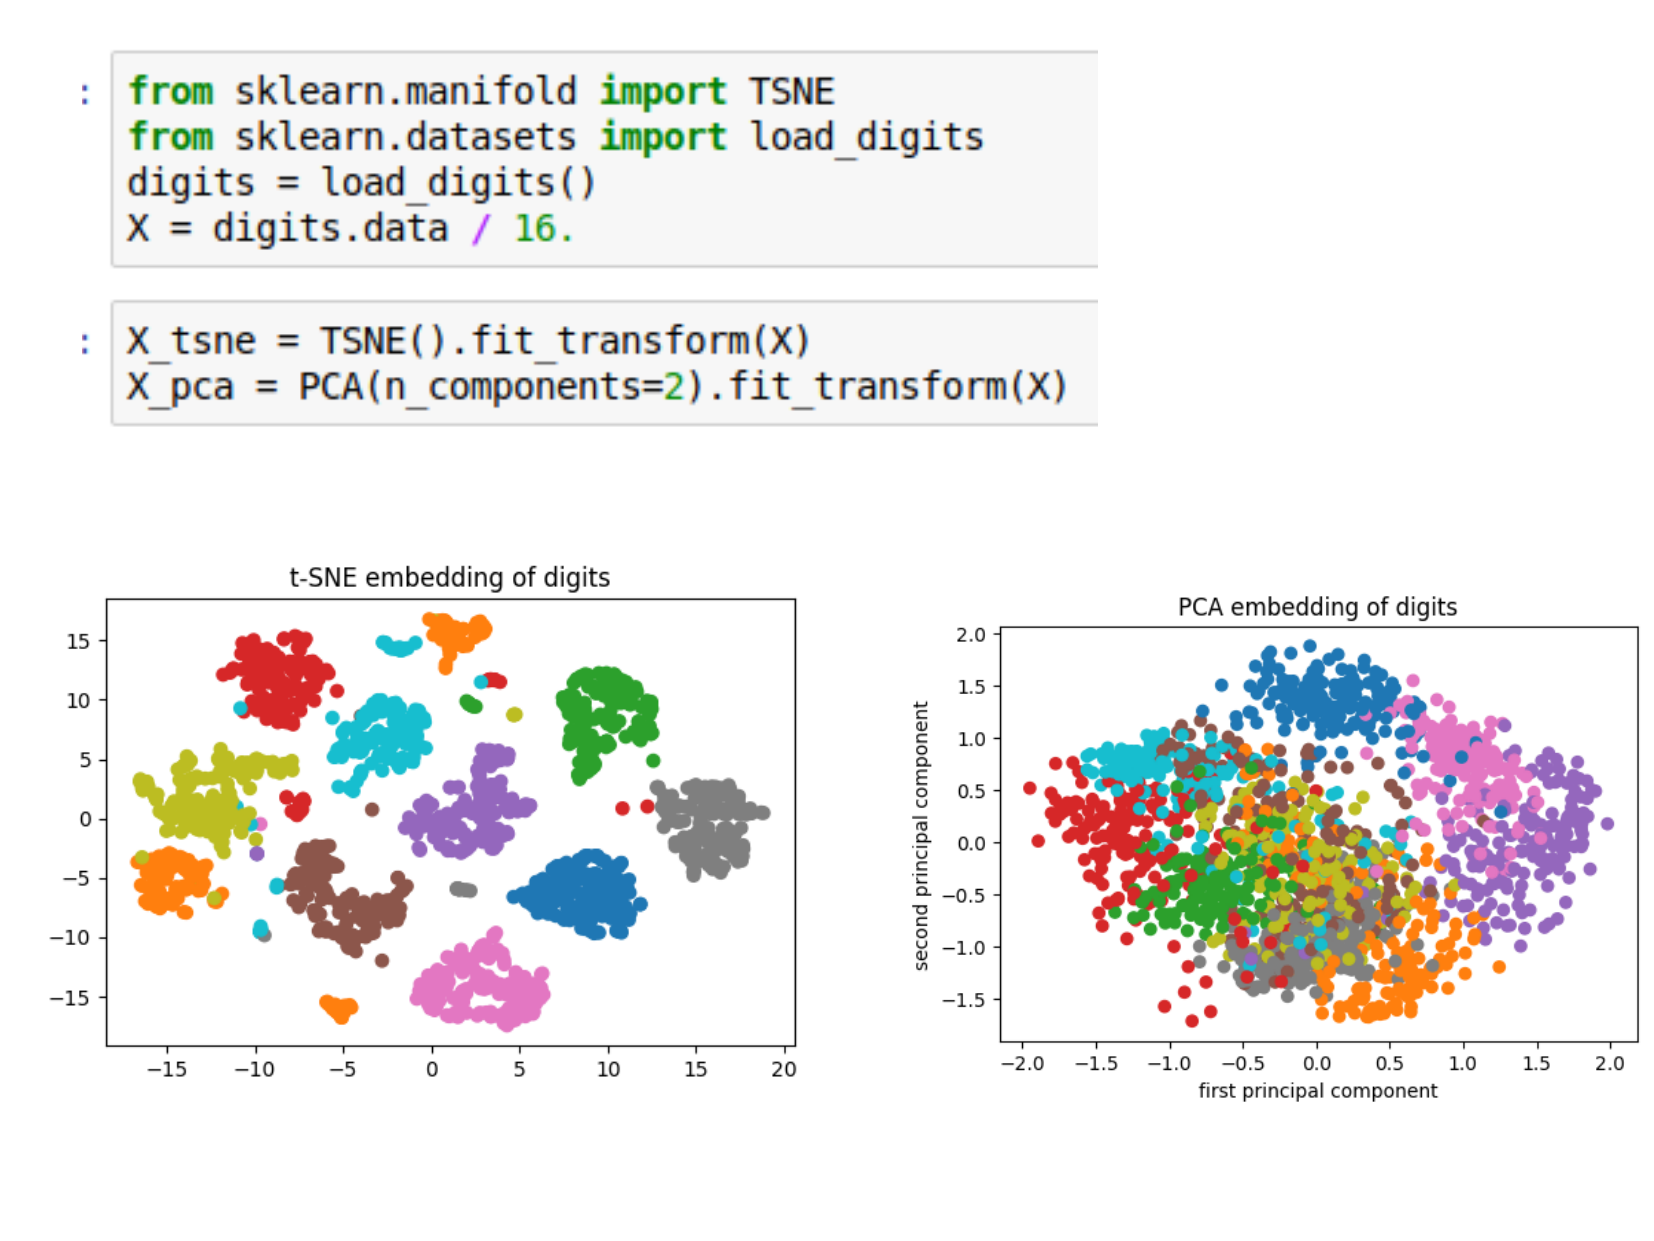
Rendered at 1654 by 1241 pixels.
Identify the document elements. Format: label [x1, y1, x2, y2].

picture [82, 38, 1098, 436]
picture [41, 541, 826, 1093]
picture [900, 569, 1654, 1117]
